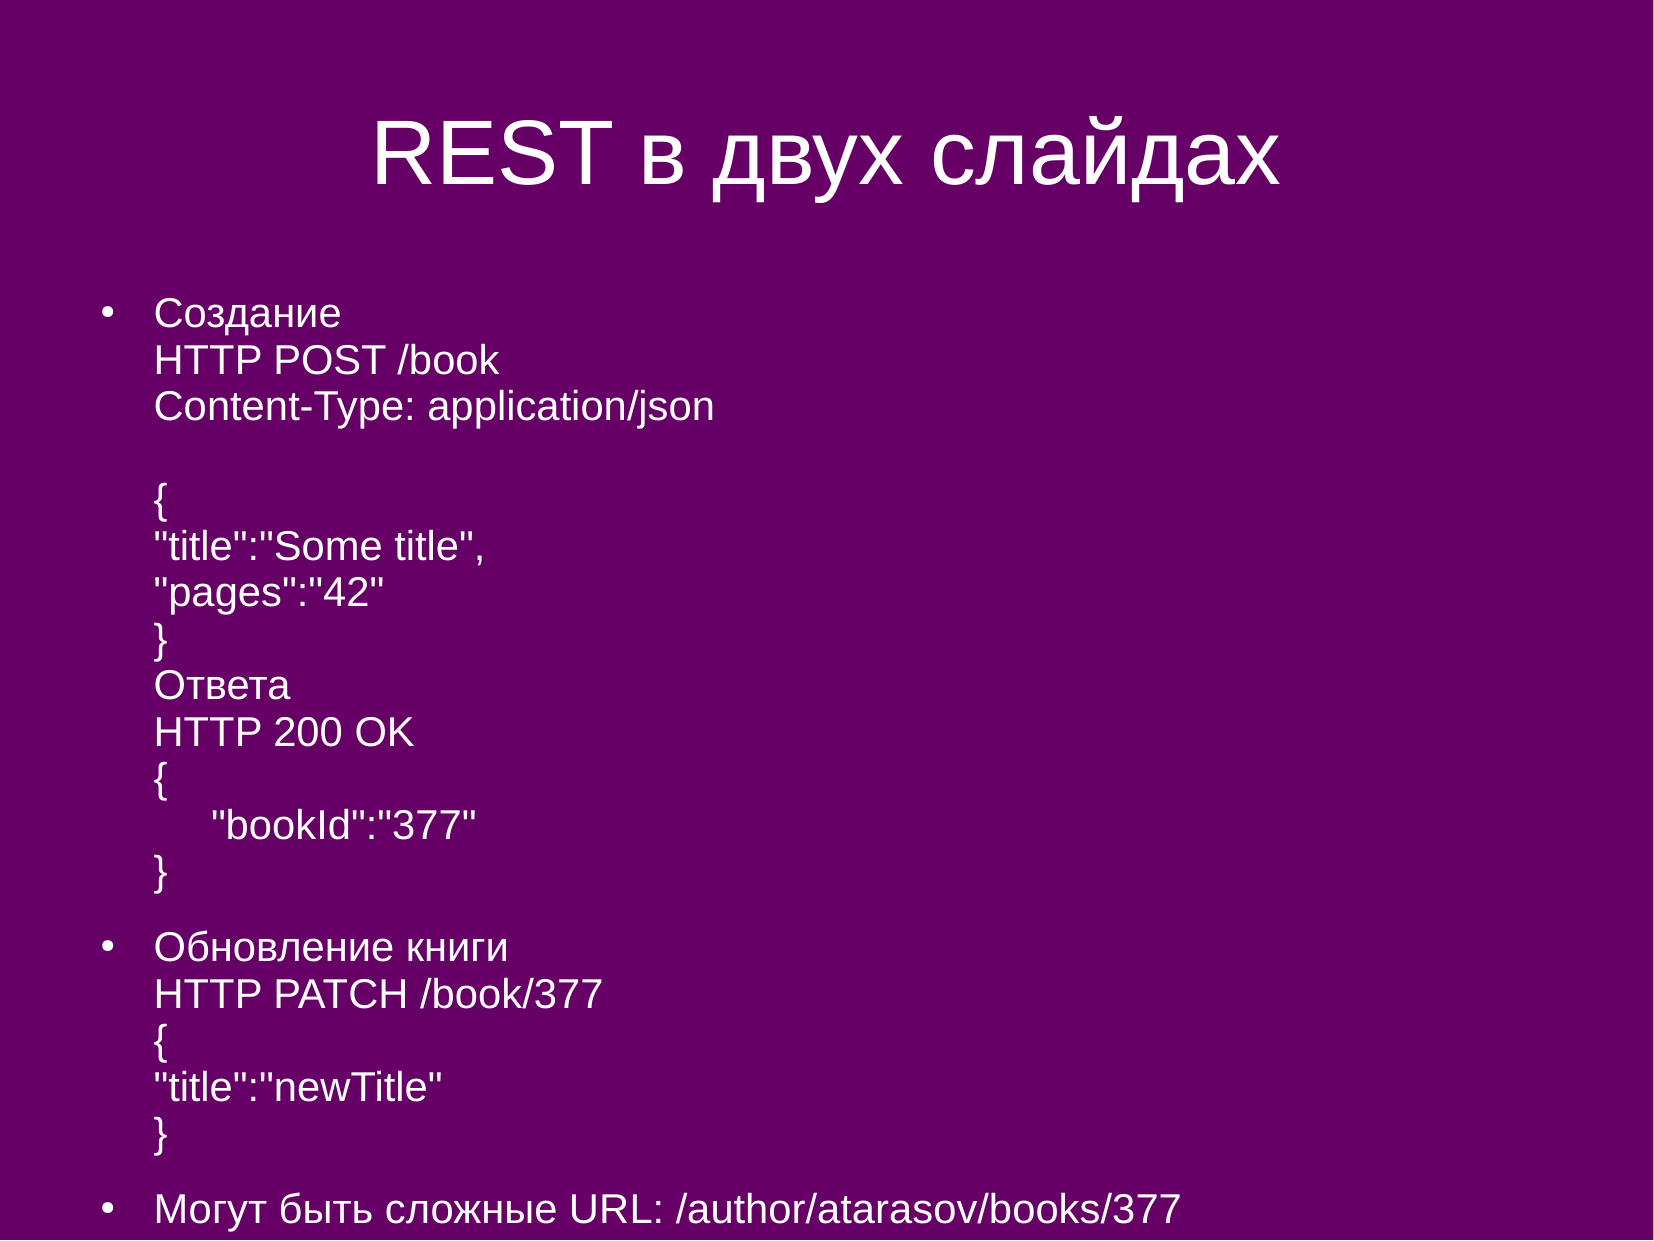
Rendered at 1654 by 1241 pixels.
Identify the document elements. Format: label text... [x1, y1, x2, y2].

list Создание HTTP POST /book Content-Type: application/json { "title":"Some title", "pages":"42" } Ответа HTTP 200 OK { "bookId":"377" } Обновление книги HTTP PATCH /book/377 { "title":"newTitle" } Могут быть сложные URL: /author/atarasov/books/377 [82, 290, 1571, 1238]
title REST в двух слайдах [82, 49, 1571, 257]
